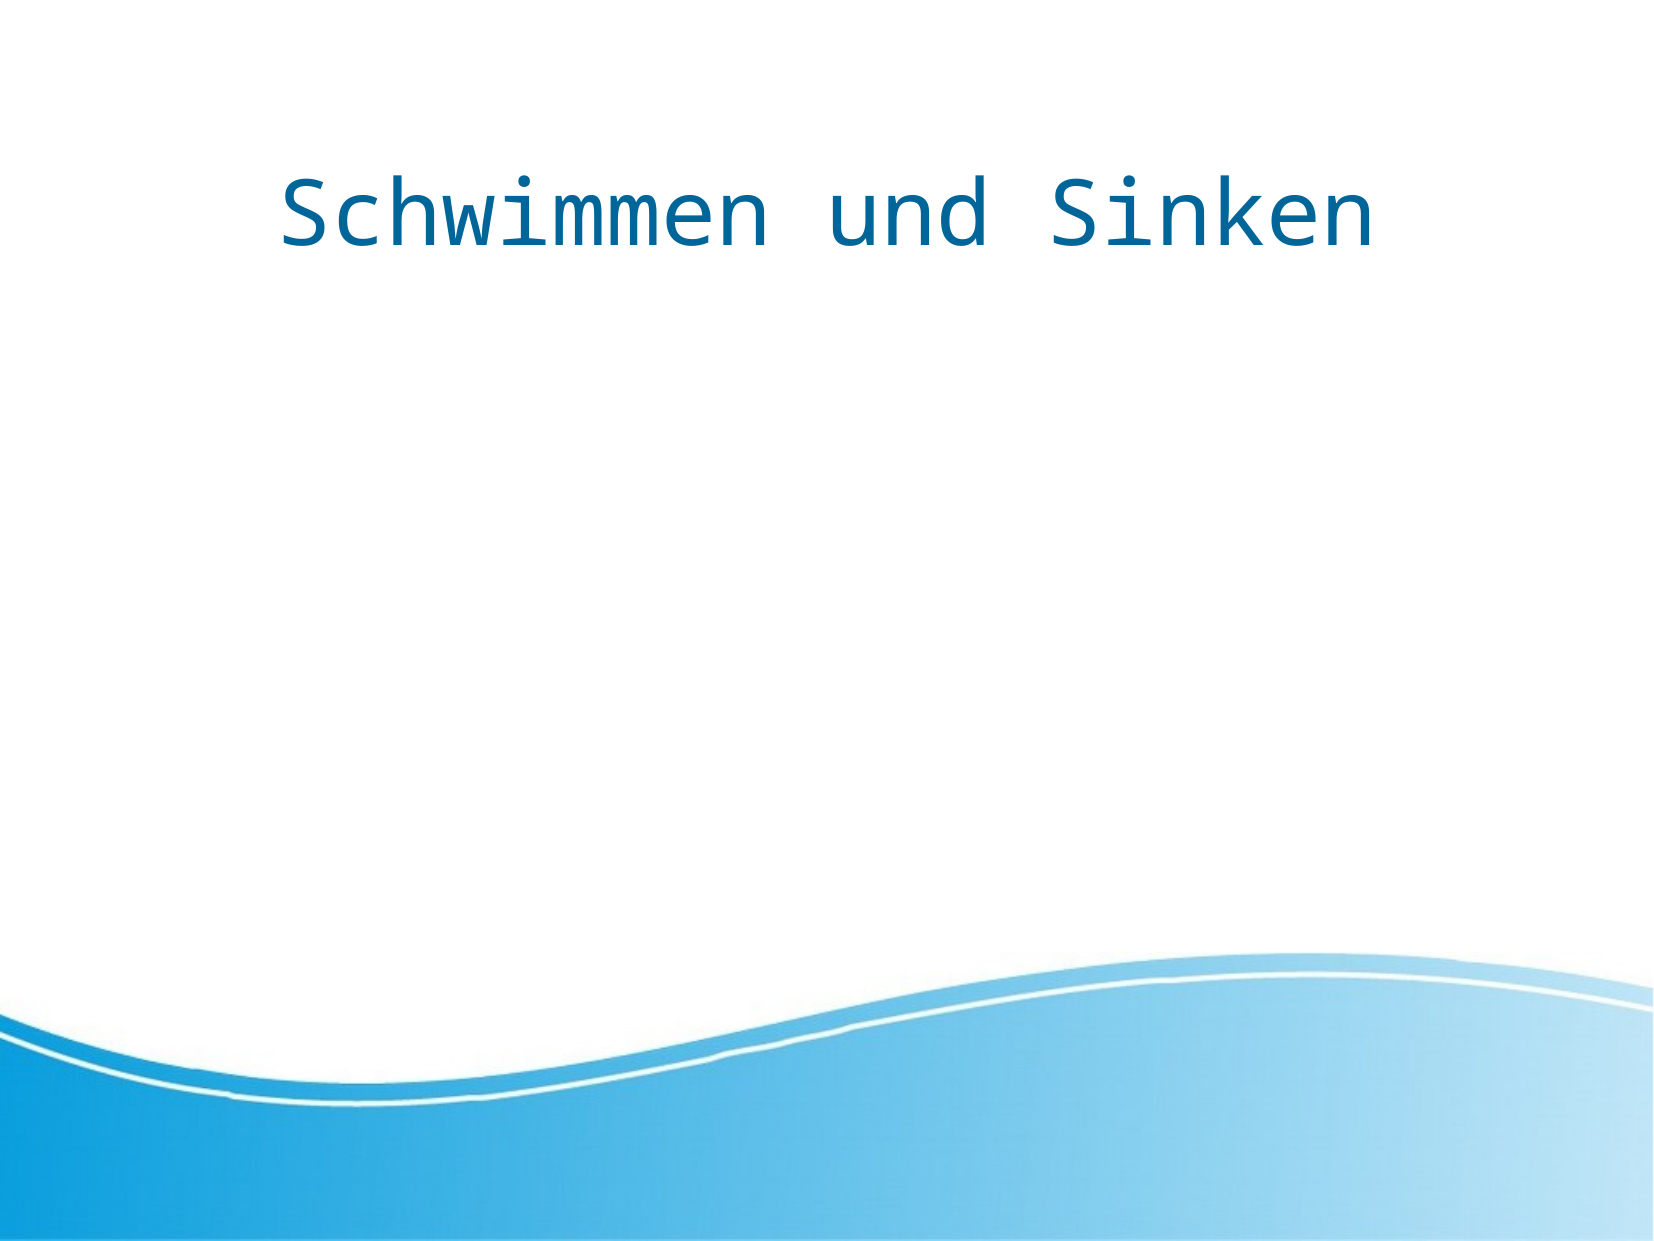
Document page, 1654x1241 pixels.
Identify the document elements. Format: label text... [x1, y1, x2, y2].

title Schwimmen und Sinken [82, 51, 1571, 369]
picture [0, 952, 1654, 1241]
